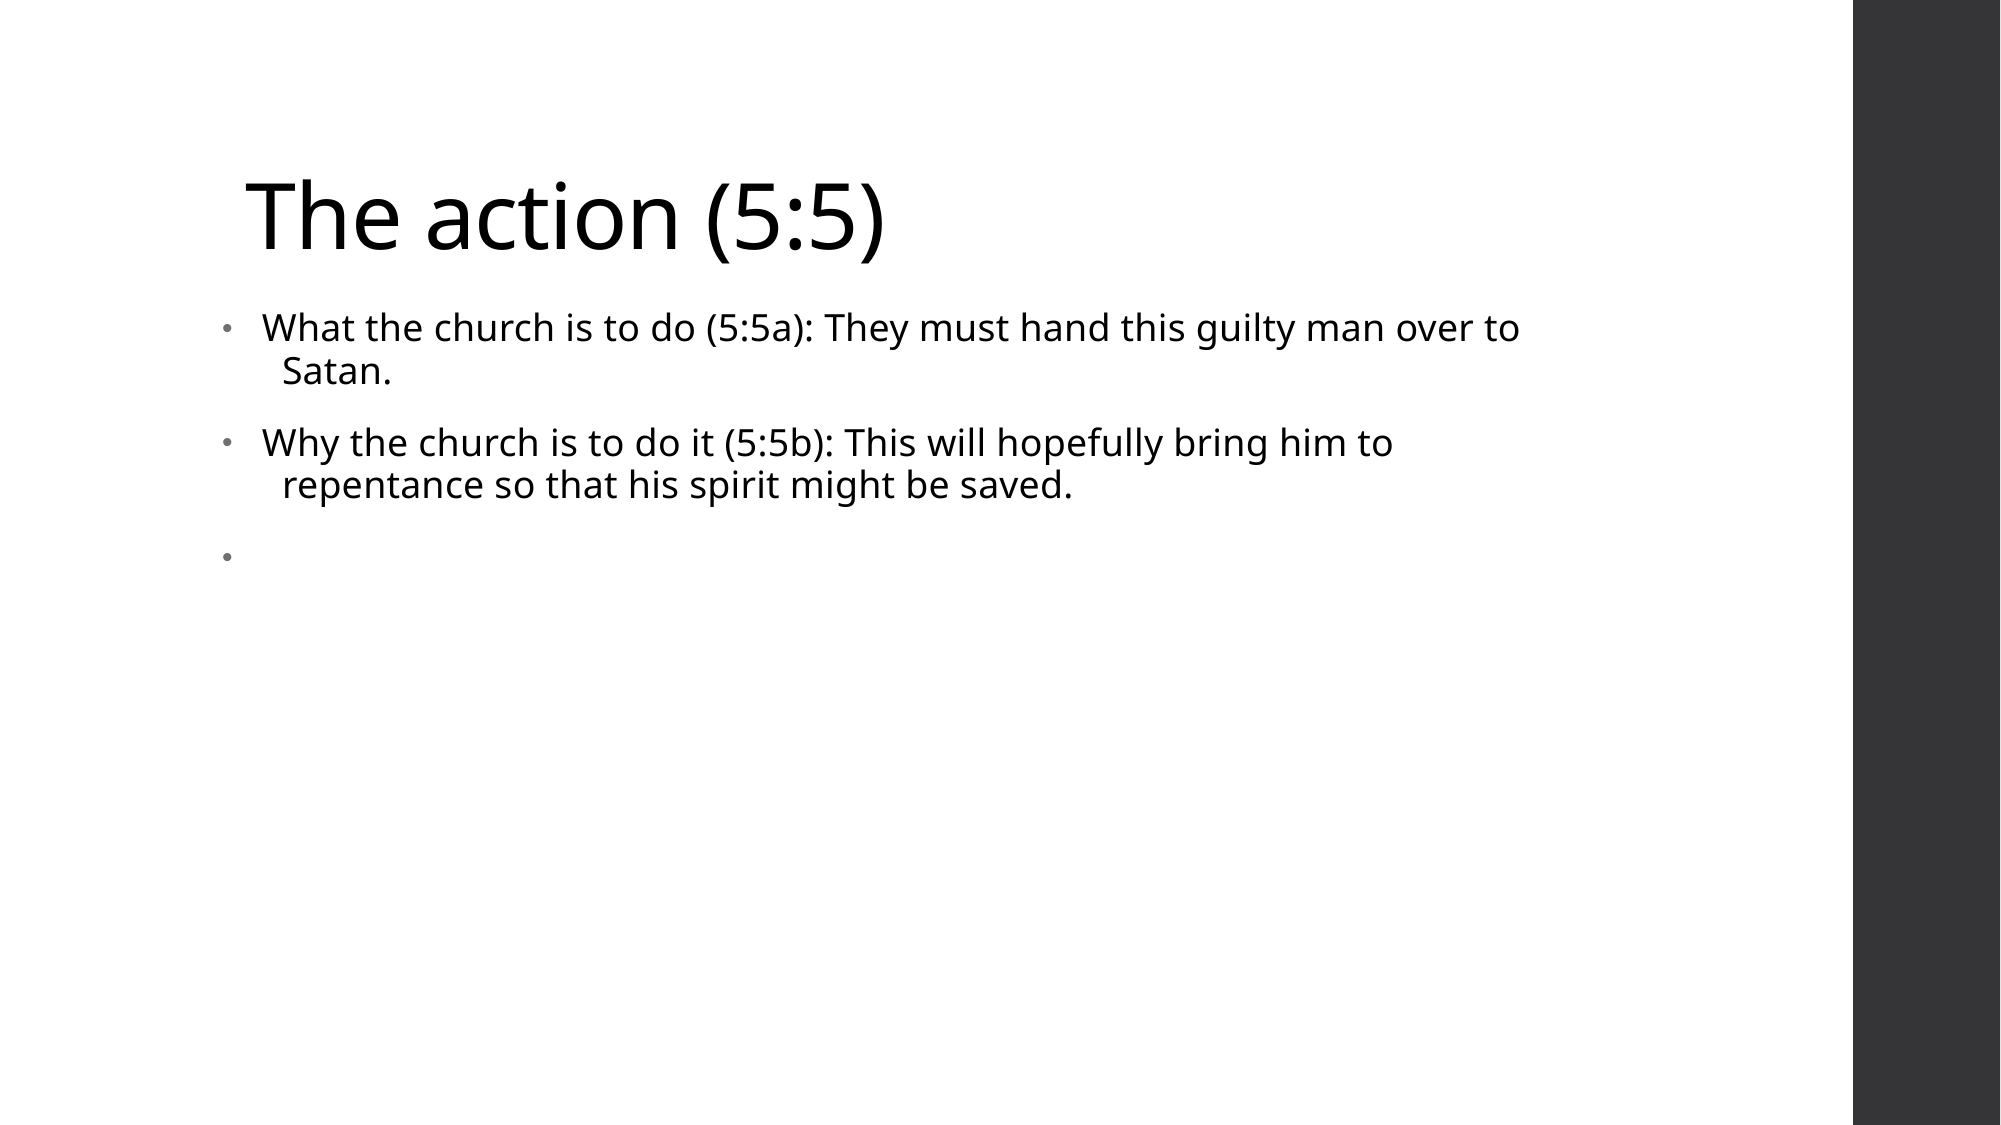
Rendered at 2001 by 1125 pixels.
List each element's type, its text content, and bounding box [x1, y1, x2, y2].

list What the church is to do (5:5a): They must hand this guilty man over to Satan. Why the church is to do it (5:5b): This will hopefully bring him to repentance so that his spirit might be saved. [206, 299, 1617, 1014]
title The action (5:5) [206, 60, 1797, 278]
